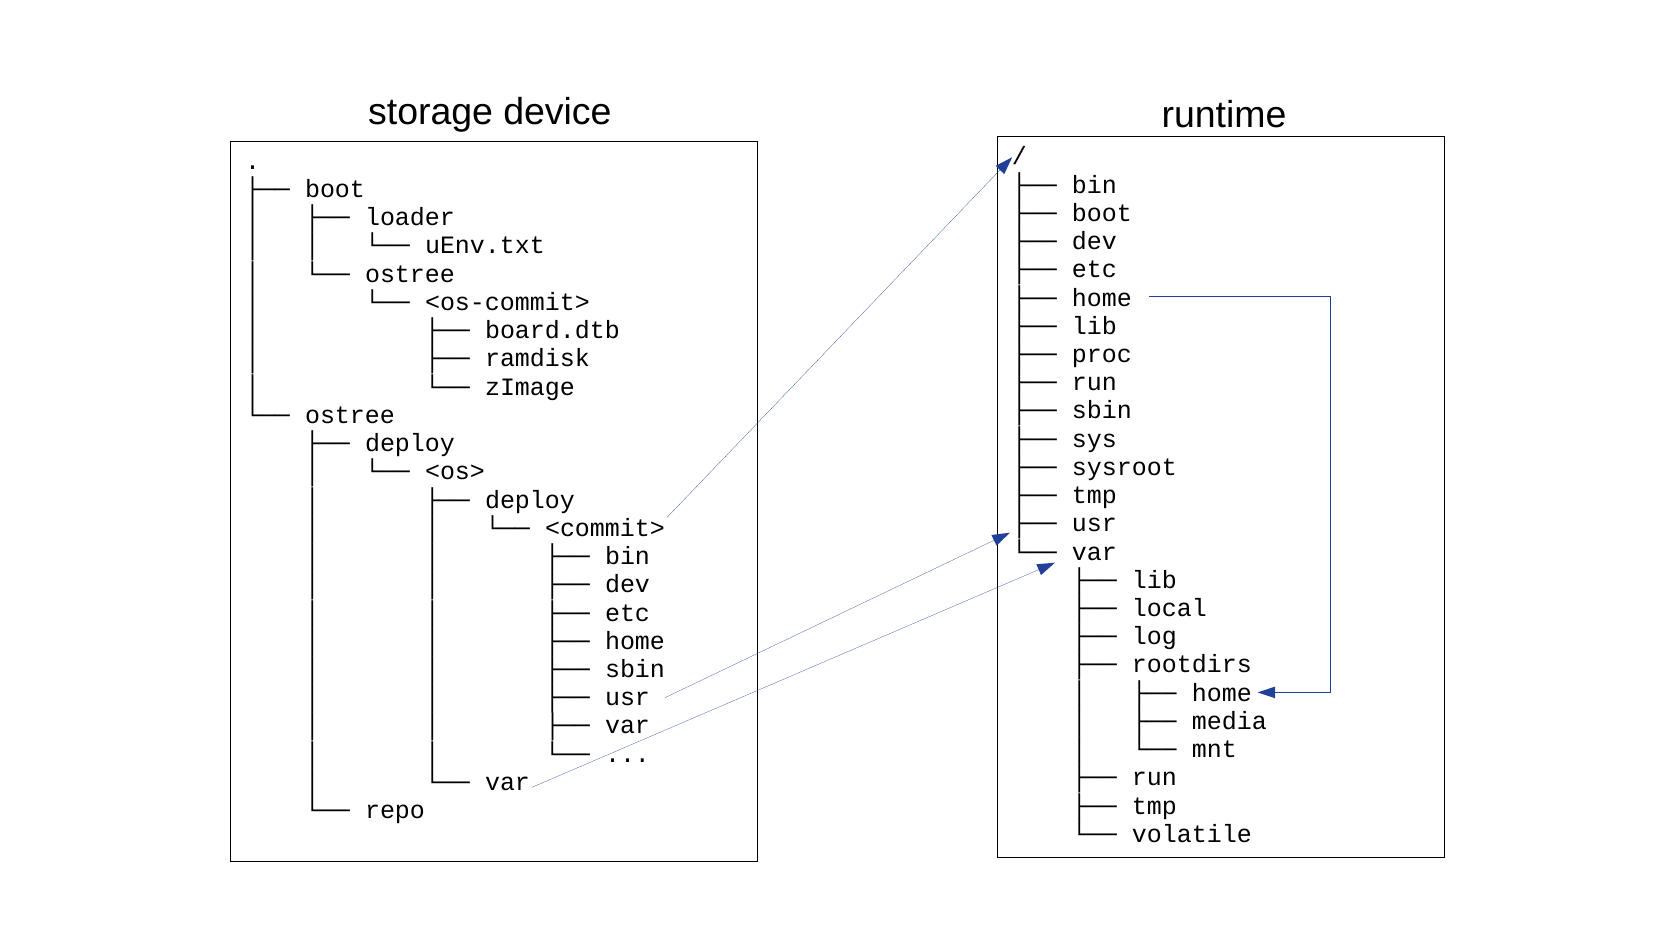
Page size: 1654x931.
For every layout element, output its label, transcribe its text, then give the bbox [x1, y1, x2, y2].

text_box runtime [1146, 85, 1302, 143]
text_box storage device [353, 82, 627, 140]
text_box / ├── bin ├── boot ├── dev ├── etc ├── home ├── lib ├── proc ├── run ├── sbin ├── sys ├── sysroot ├── tmp ├── usr └── var ├── lib ├── local ├── log ├── rootdirs │ ├── home │ ├── media │ └── mnt ├── run ├── tmp └── volatile [997, 136, 1445, 858]
text_box . ├── boot │ ├── loader │ │ └── uEnv.txt │ └── ostree │ └── <os-commit> │ ├── board.dtb │ ├── ramdisk │ └── zImage └── ostree ├── deploy │ └── <os> │ ├── deploy │ │ └── <commit> │ │ ├── bin │ │ ├── dev │ │ ├── etc │ │ ├── home │ │ ├── sbin │ │ ├── usr │ │ ├── var │ │ └── ... │ └── var └── repo [230, 141, 758, 862]
